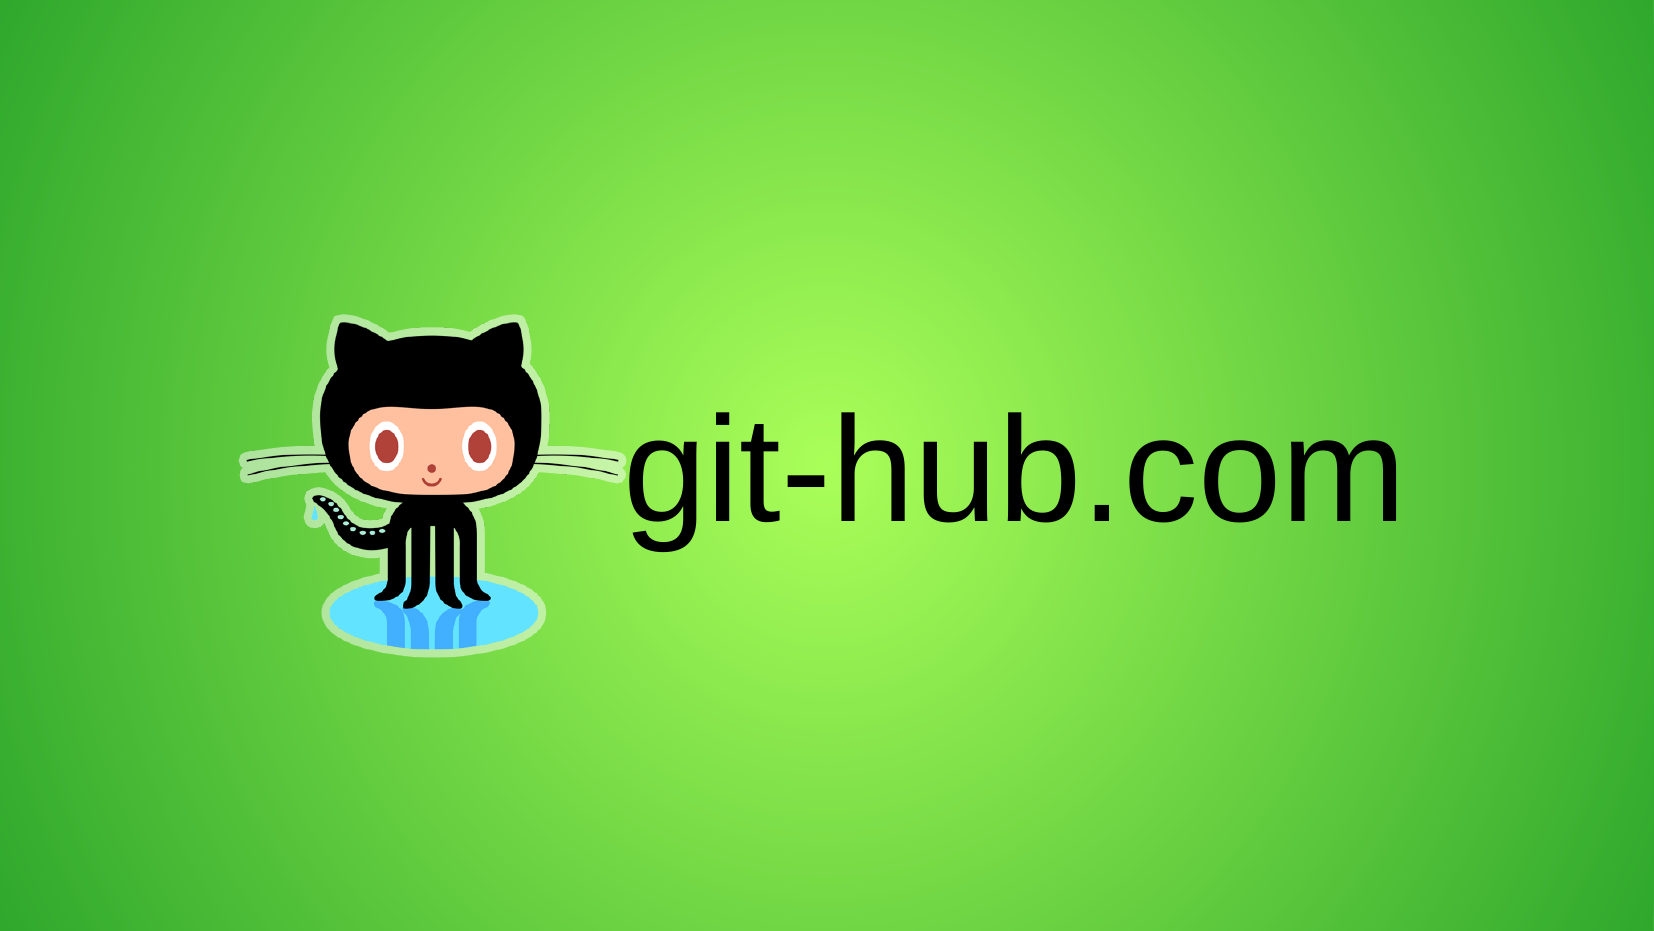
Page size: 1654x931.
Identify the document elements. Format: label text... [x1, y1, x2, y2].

picture [224, 271, 635, 682]
text_box git-hub.com [635, 377, 1447, 561]
